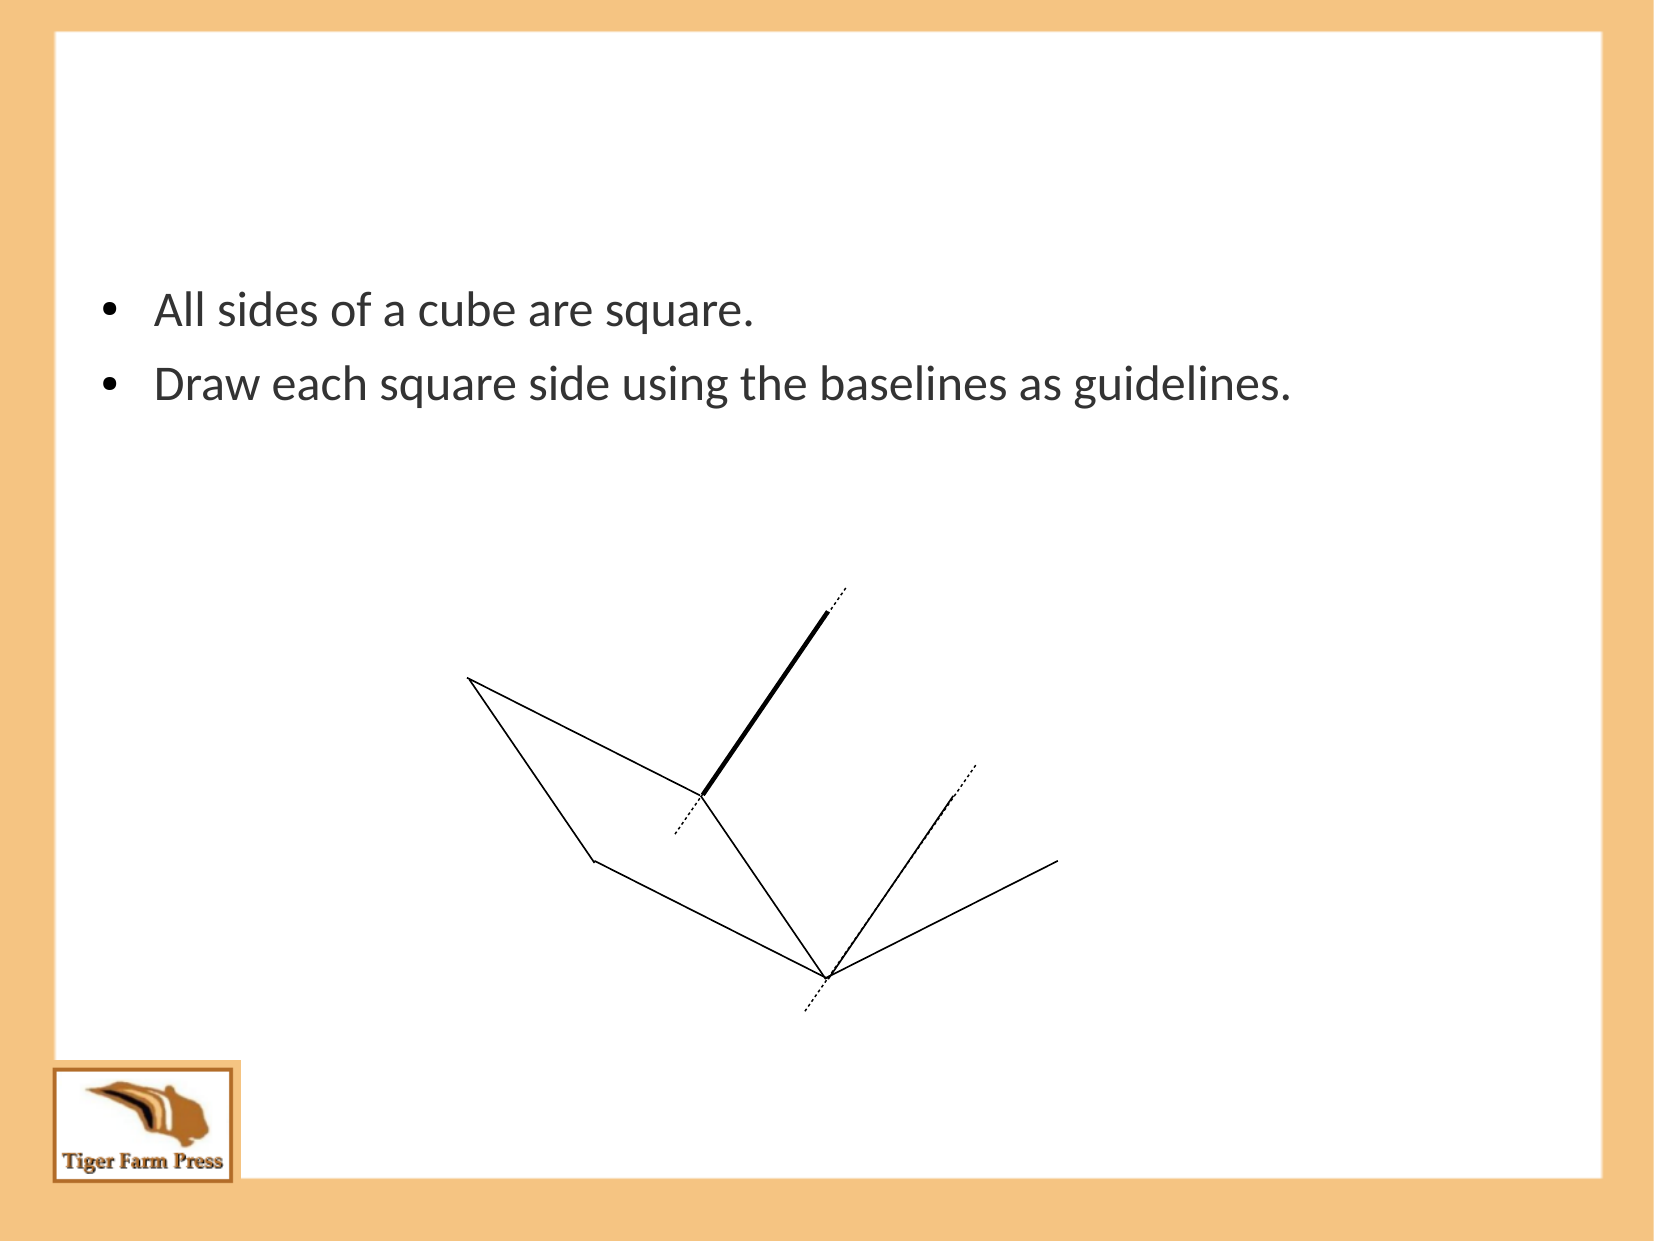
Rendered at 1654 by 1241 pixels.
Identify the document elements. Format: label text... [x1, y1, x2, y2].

picture [0, 0, 1654, 1241]
list All sides of a cube are square. Draw each square side using the baselines as guidelines. [83, 290, 1572, 1109]
